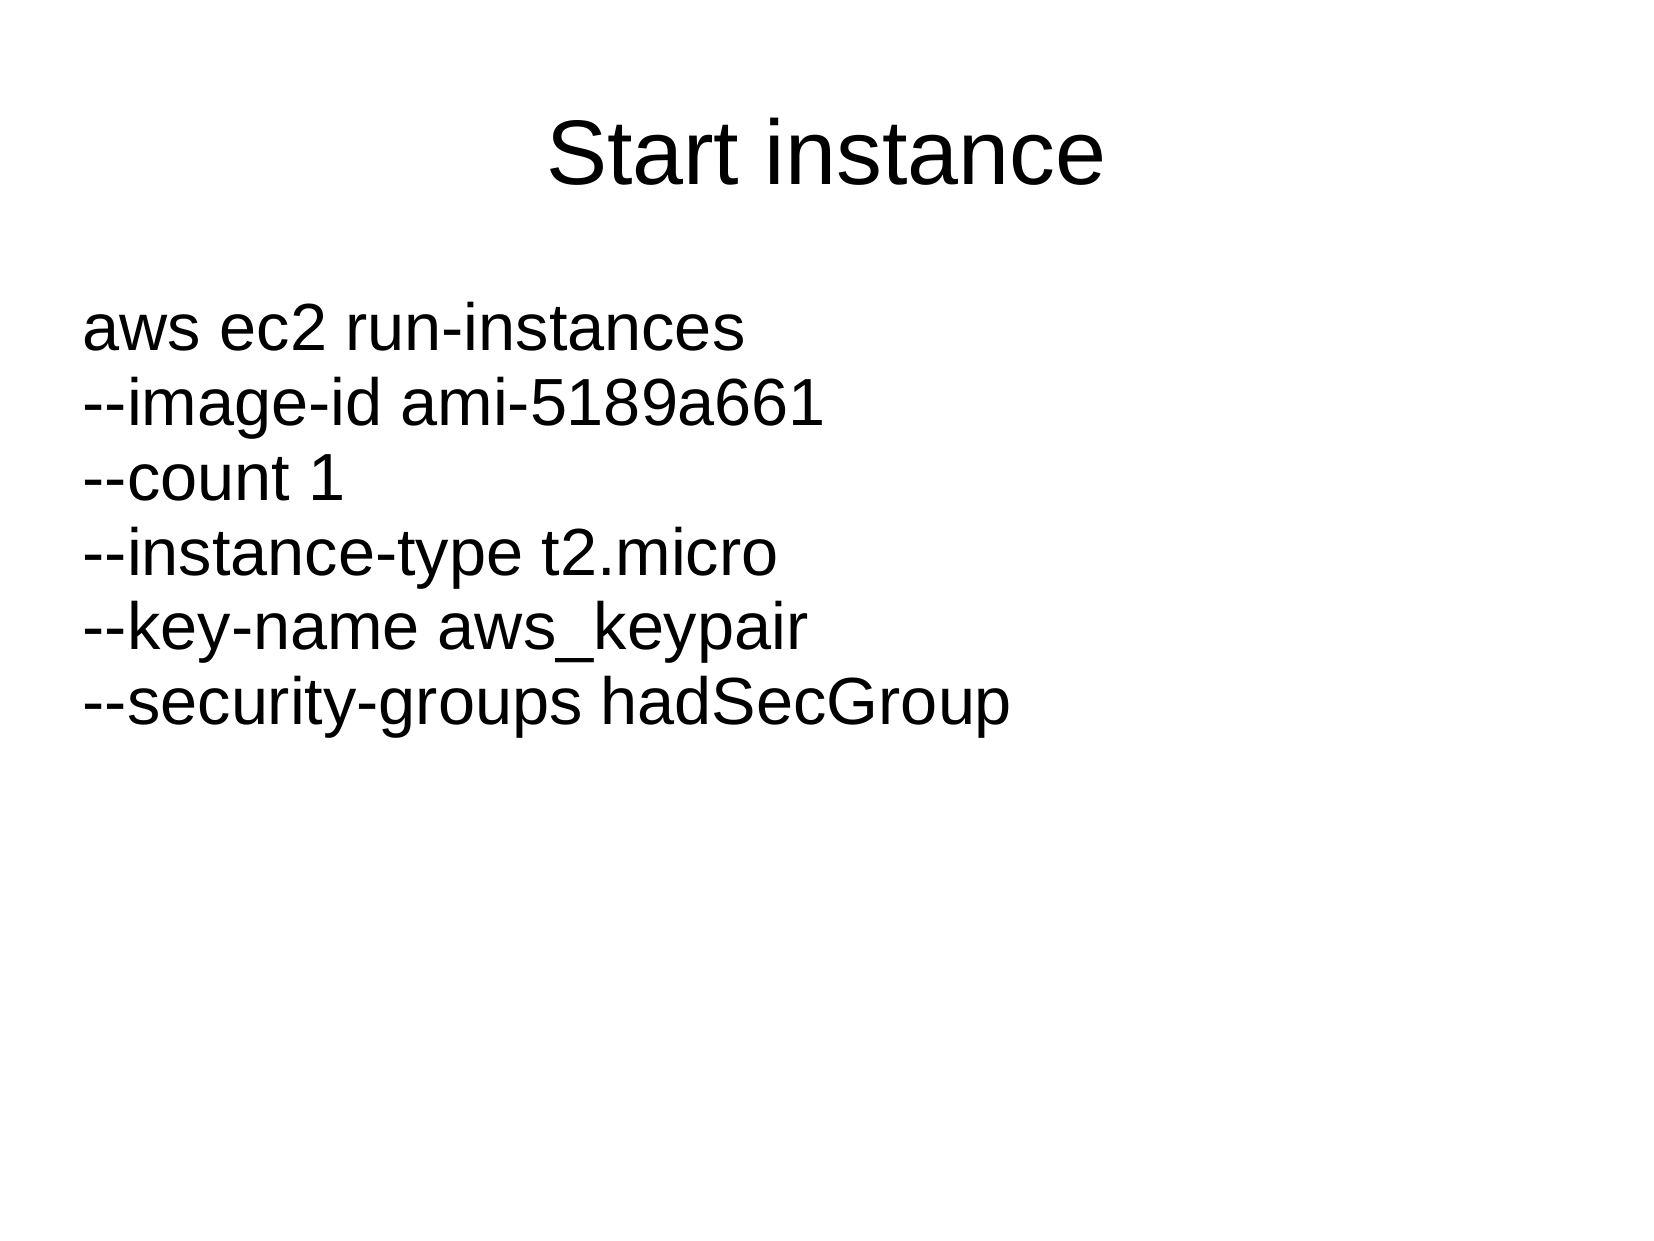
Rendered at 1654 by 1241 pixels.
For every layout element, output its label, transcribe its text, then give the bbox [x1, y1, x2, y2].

subtitle aws ec2 run-instances --image-id ami-5189a661 --count 1 --instance-type t2.micro --key-name aws_keypair --security-groups hadSecGroup [82, 290, 1571, 1010]
title Start instance [82, 49, 1571, 257]
